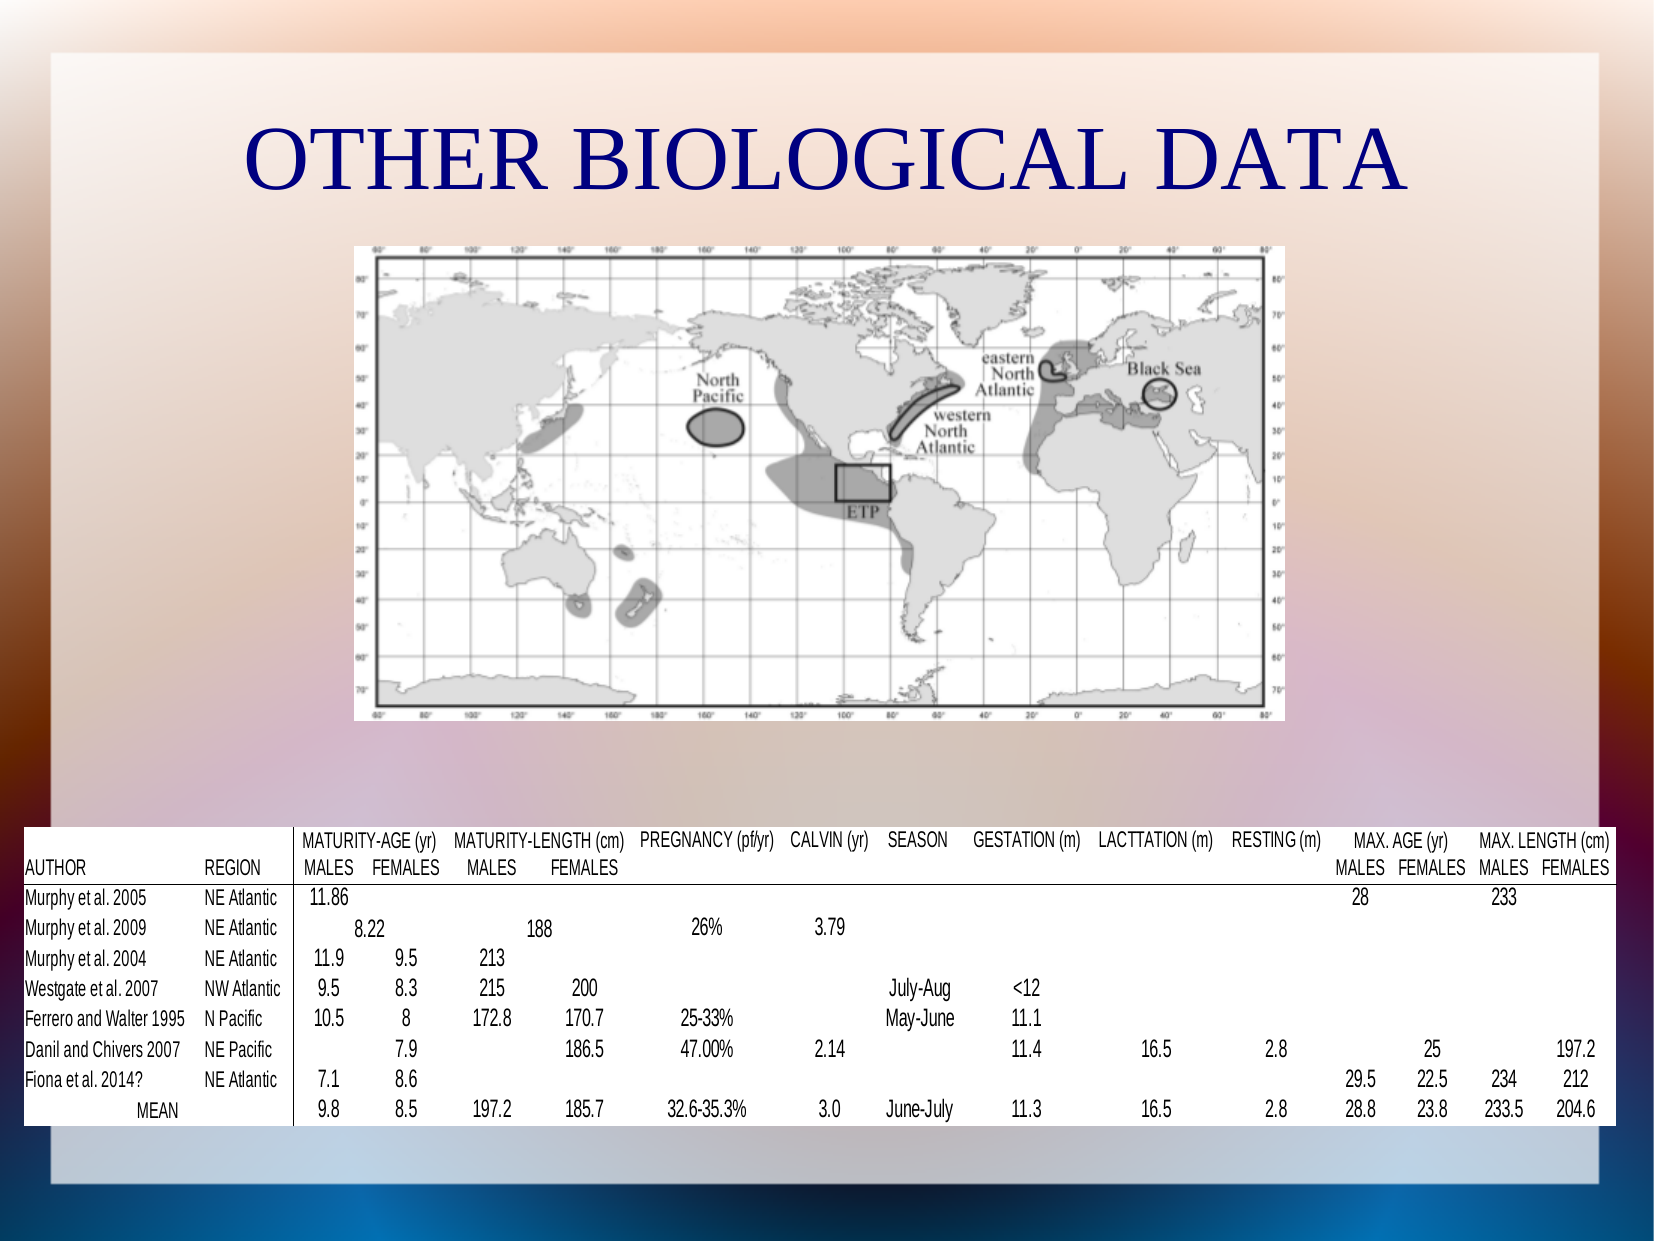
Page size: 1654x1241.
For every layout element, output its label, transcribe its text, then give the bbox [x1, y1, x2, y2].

chart [23, 826, 1619, 1129]
picture [0, 0, 1654, 1241]
title OTHER BIOLOGICAL DATA [82, 55, 1571, 263]
